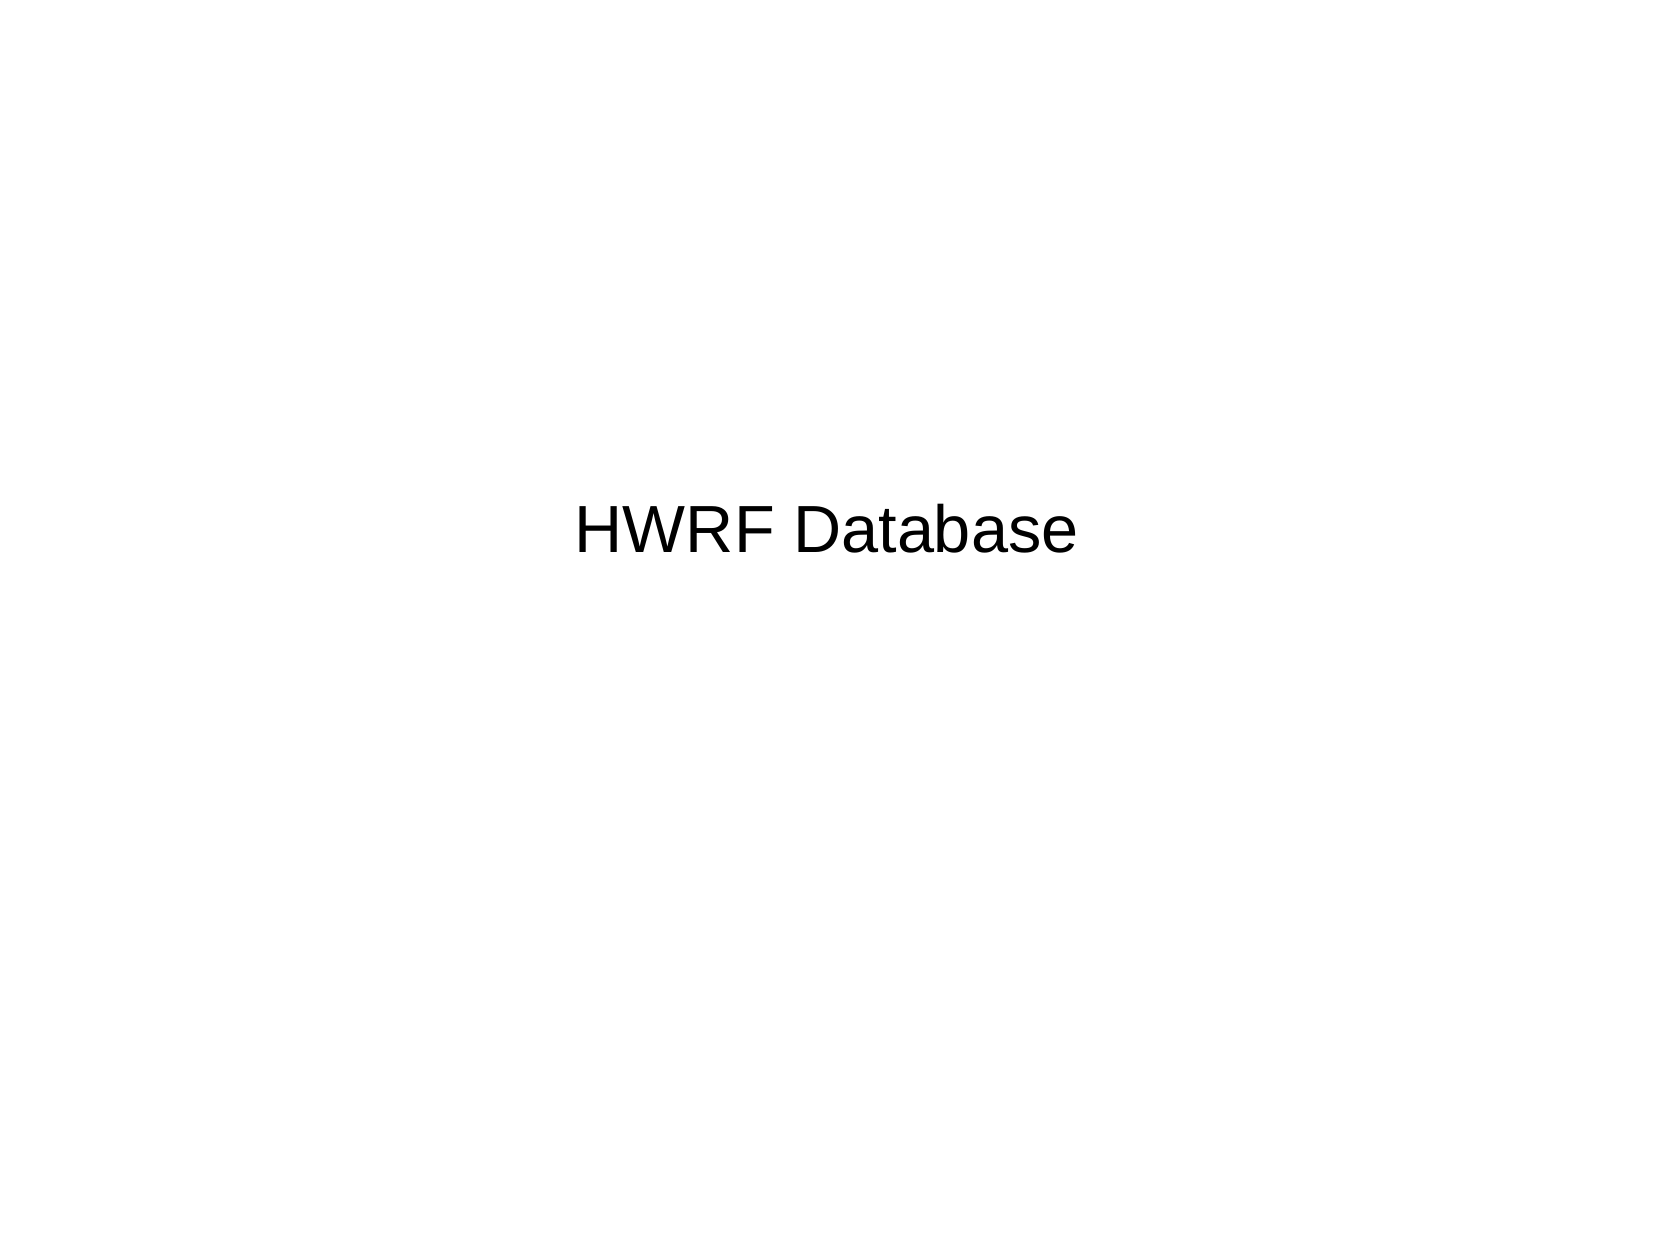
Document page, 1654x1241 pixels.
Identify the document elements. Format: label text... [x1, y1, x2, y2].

subtitle HWRF Database [82, 49, 1571, 1010]
